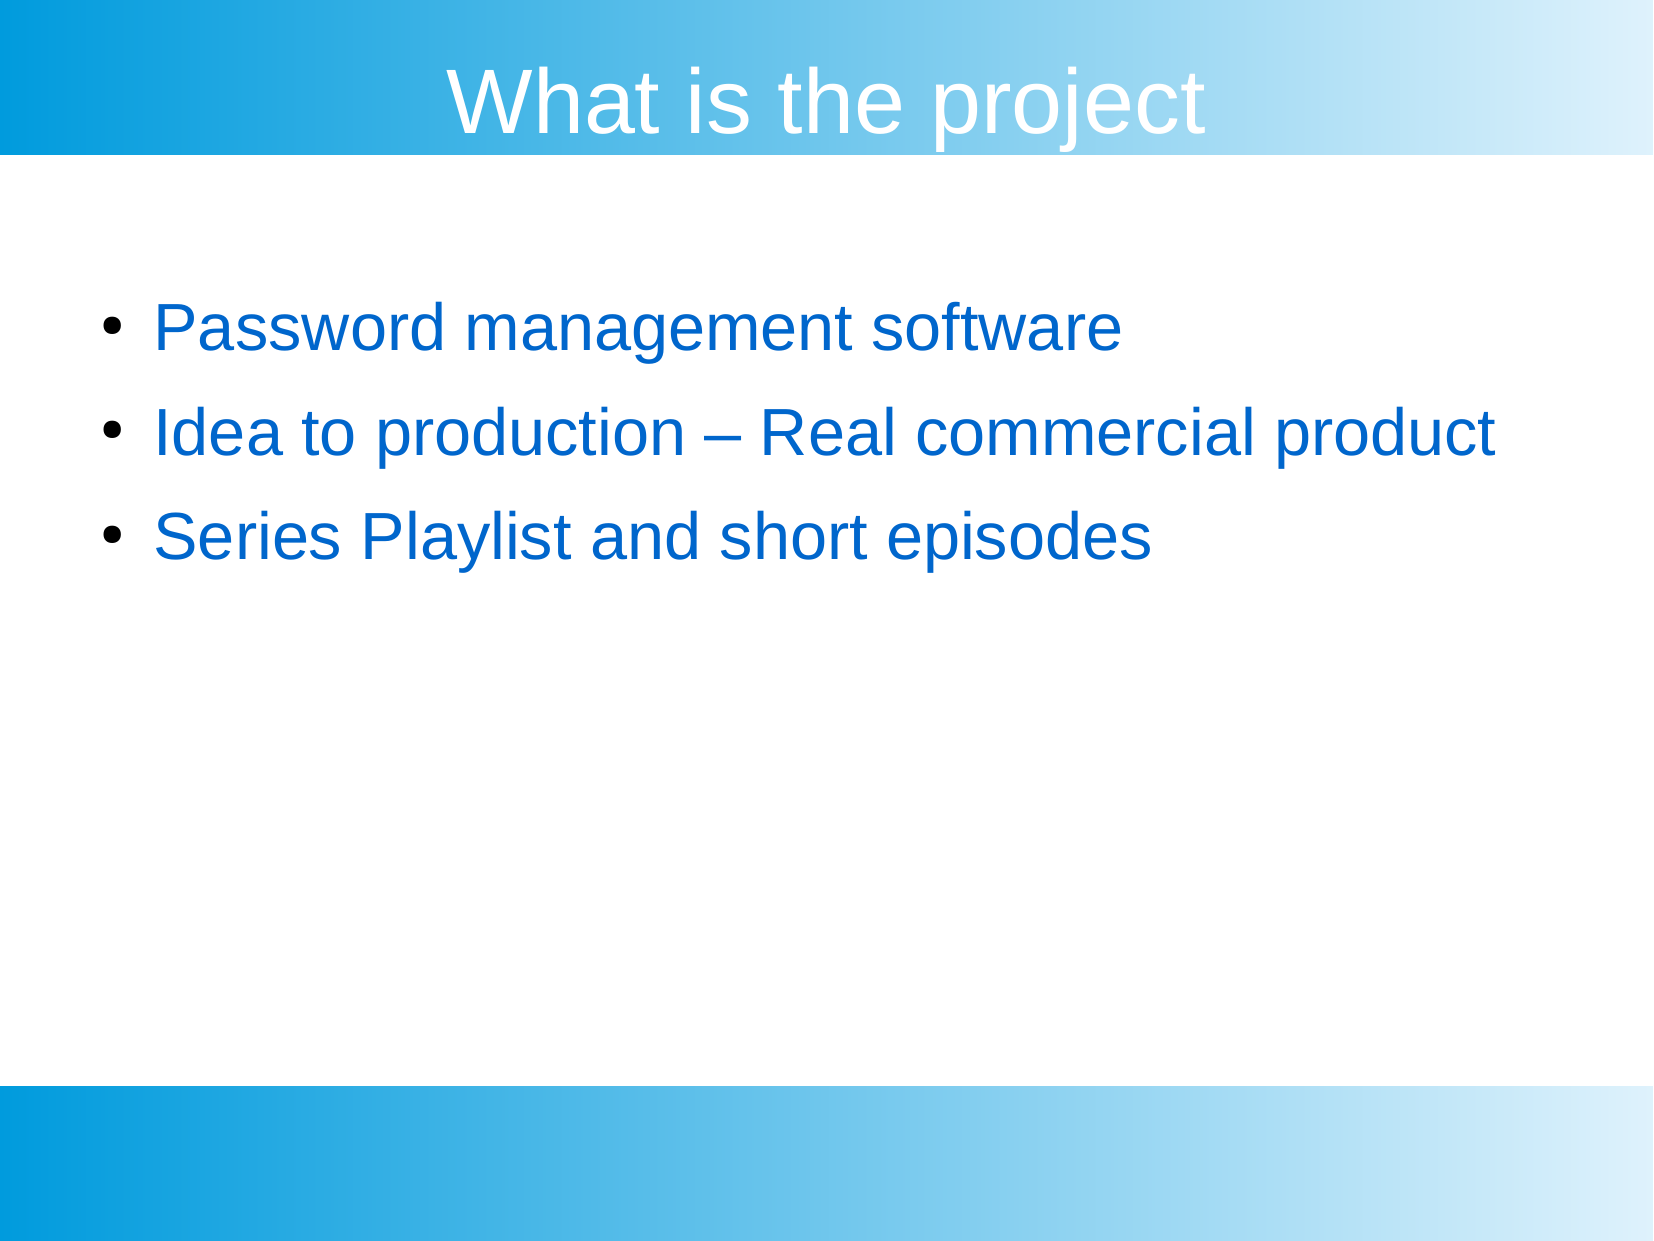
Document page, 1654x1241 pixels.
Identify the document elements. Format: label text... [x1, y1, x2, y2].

title What is the project [82, 49, 1571, 155]
list Password management software Idea to production – Real commercial product Series Playlist and short episodes [82, 290, 1571, 1010]
